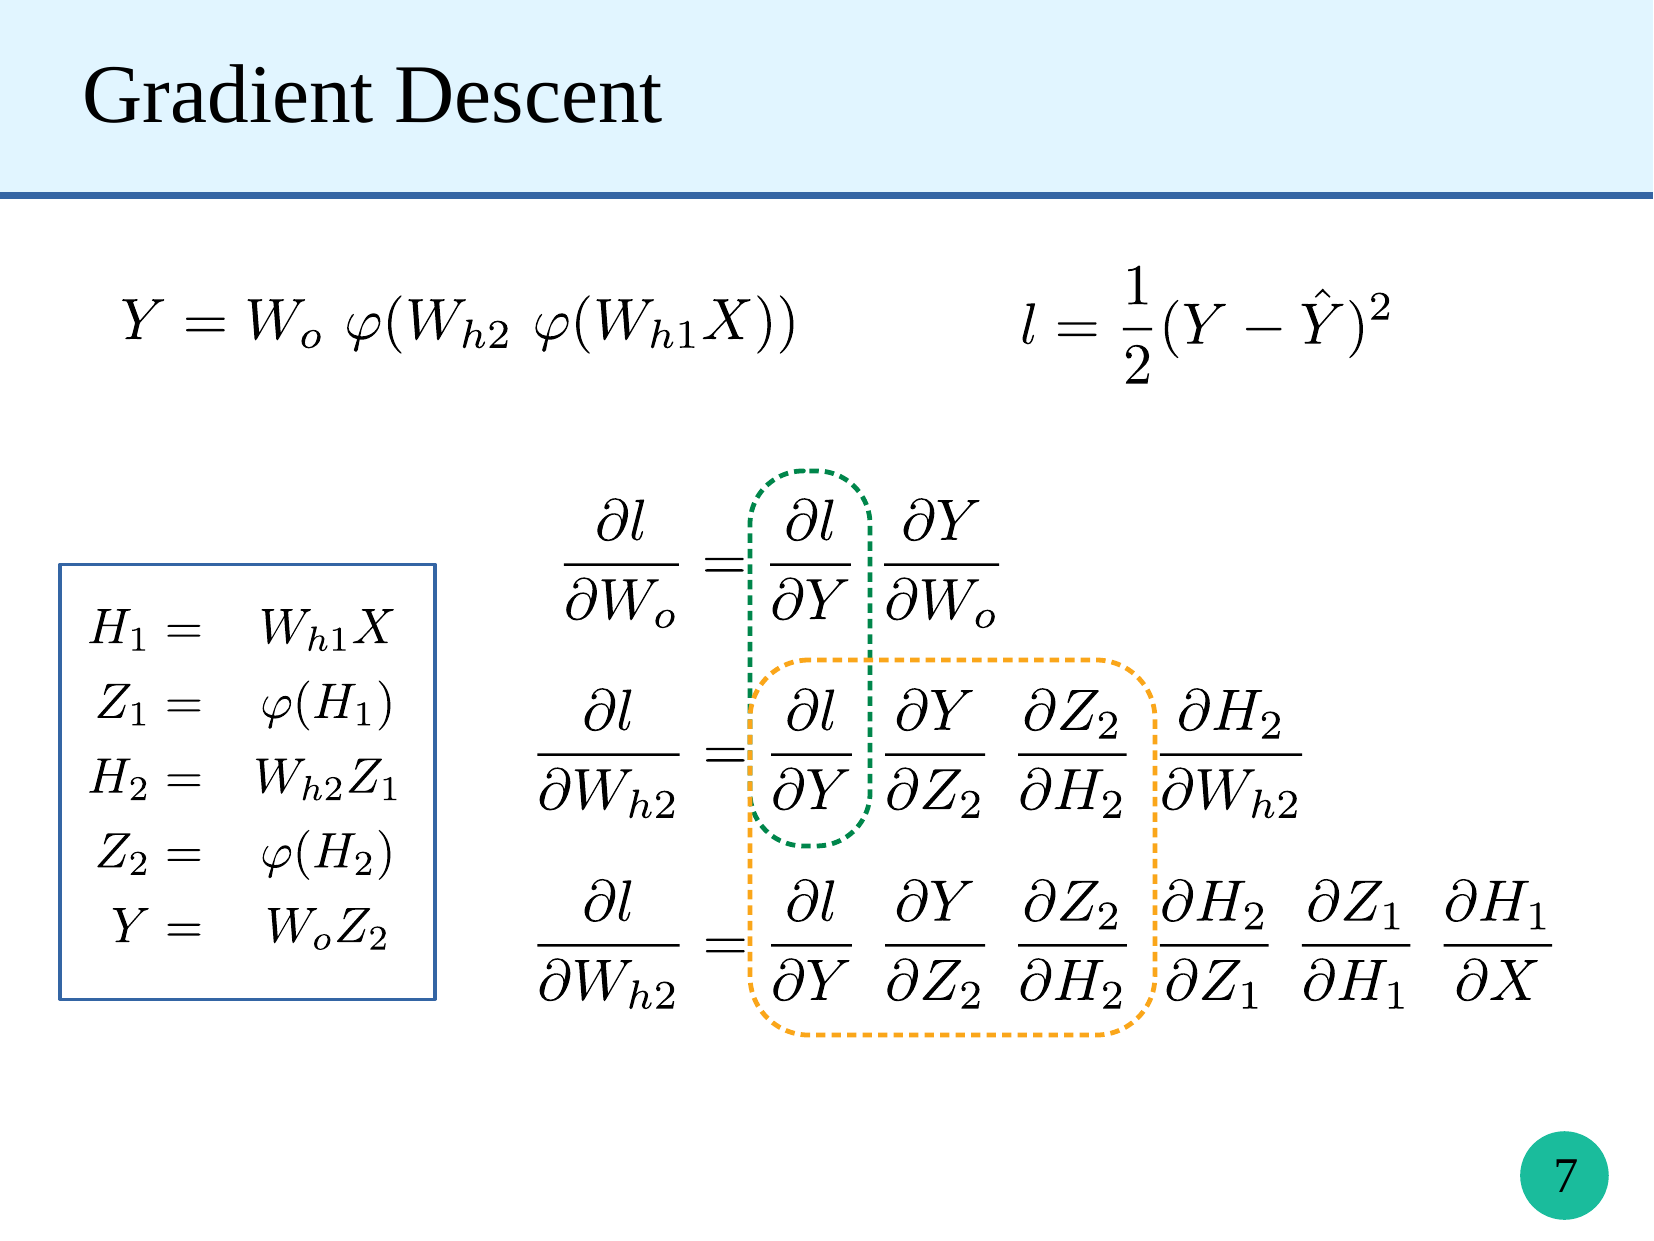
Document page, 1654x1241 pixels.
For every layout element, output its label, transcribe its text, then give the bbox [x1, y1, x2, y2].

text_box [537, 878, 1553, 1010]
text_box [1020, 265, 1390, 384]
text_box [563, 498, 1000, 629]
title Gradient Descent [82, 8, 1571, 181]
text_box [86, 609, 397, 950]
text_box [537, 688, 1303, 819]
text_box [120, 295, 794, 354]
